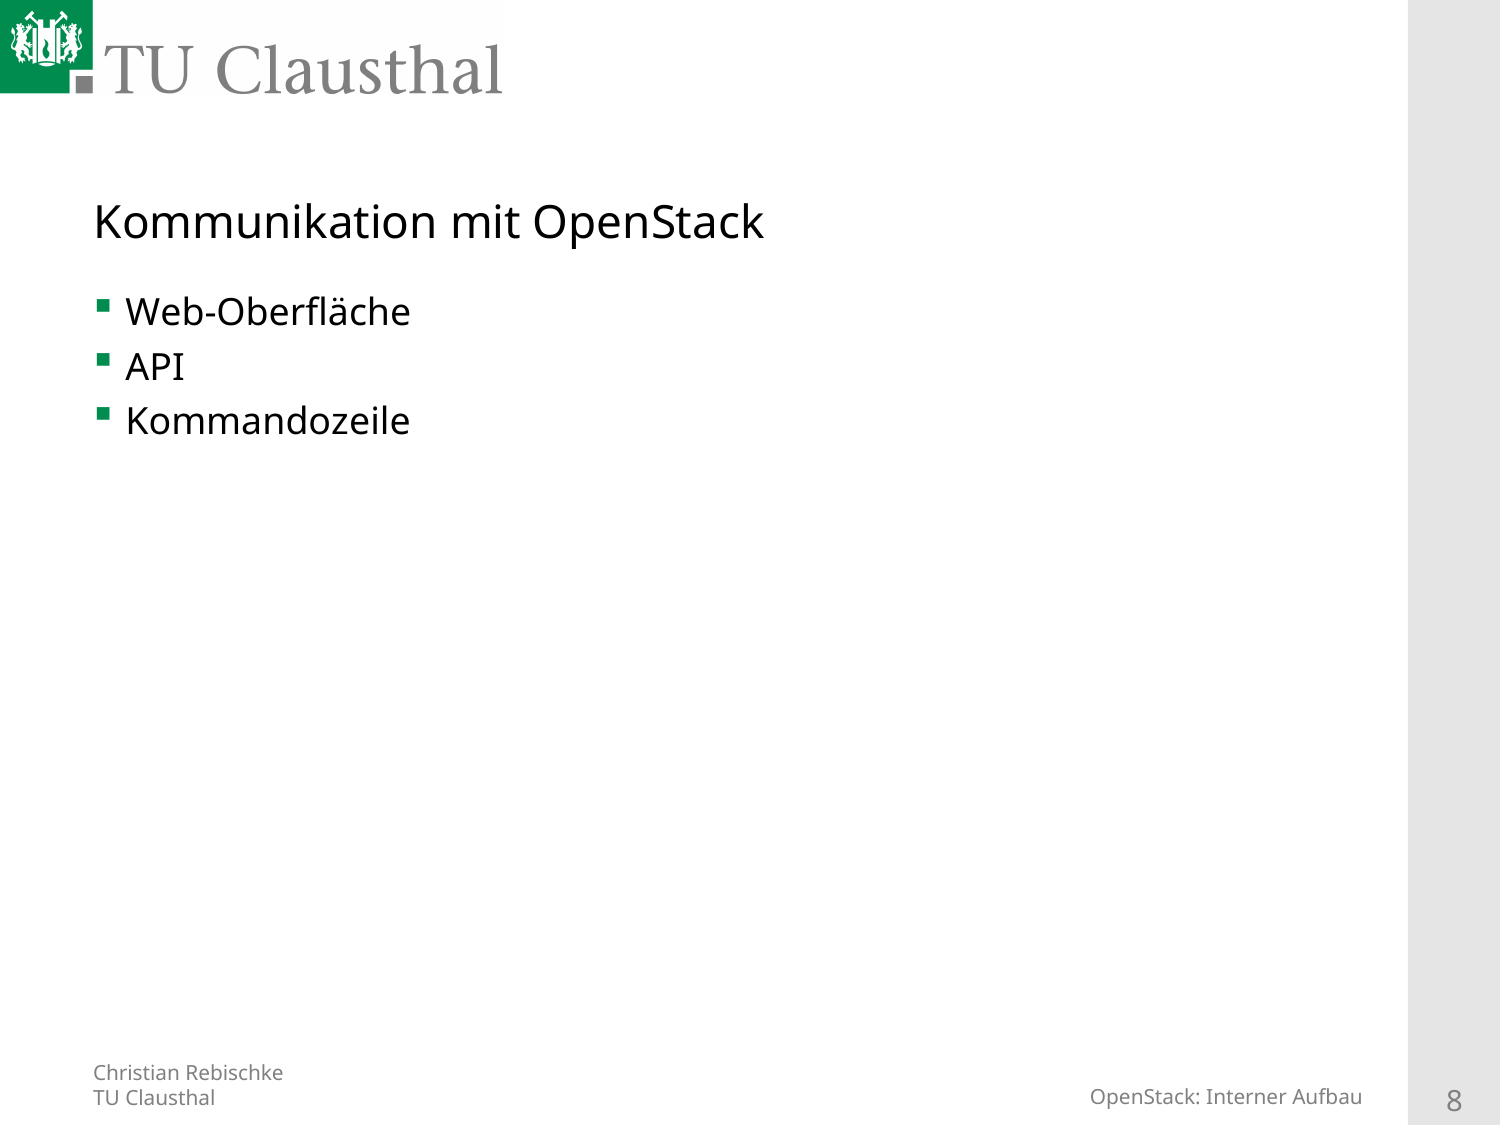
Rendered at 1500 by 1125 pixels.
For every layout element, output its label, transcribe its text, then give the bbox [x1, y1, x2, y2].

picture [0, 0, 502, 94]
list Web-Oberfläche API Kommandozeile [78, 280, 1379, 949]
title Kommunikation mit OpenStack [79, 184, 1375, 279]
